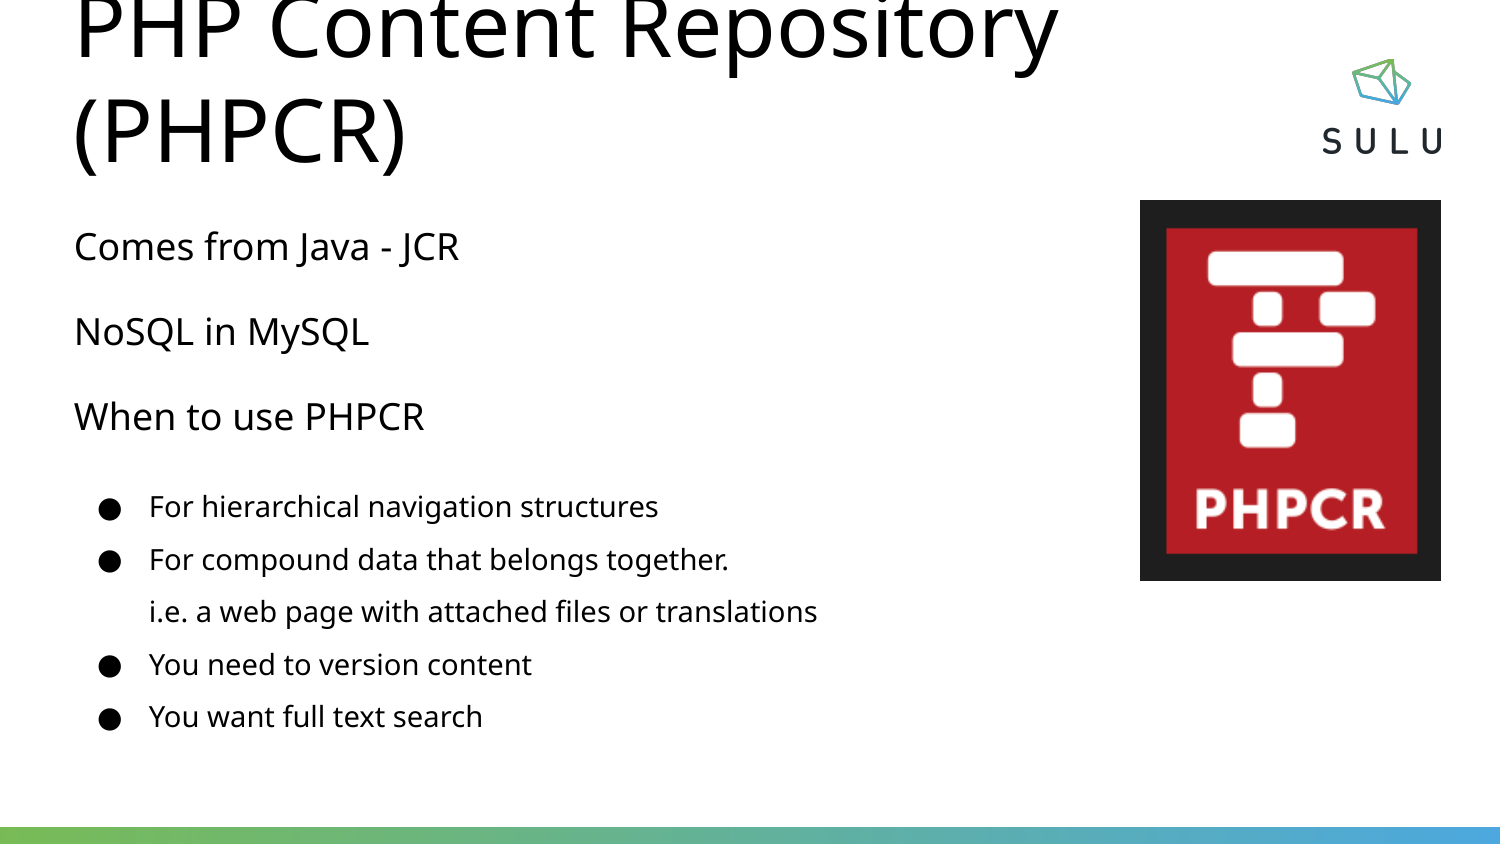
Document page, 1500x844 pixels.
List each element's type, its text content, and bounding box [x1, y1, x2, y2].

title PHP Content Repository (PHPCR) [59, 59, 1317, 196]
list Comes from Java - JCR NoSQL in MySQL When to use PHPCR For hierarchical navigation structures For compound data that belongs together. i.e. a web page with attached files or translations You need to version content You want full text search [59, 200, 1098, 785]
picture [1323, 59, 1441, 154]
picture [1140, 200, 1441, 581]
